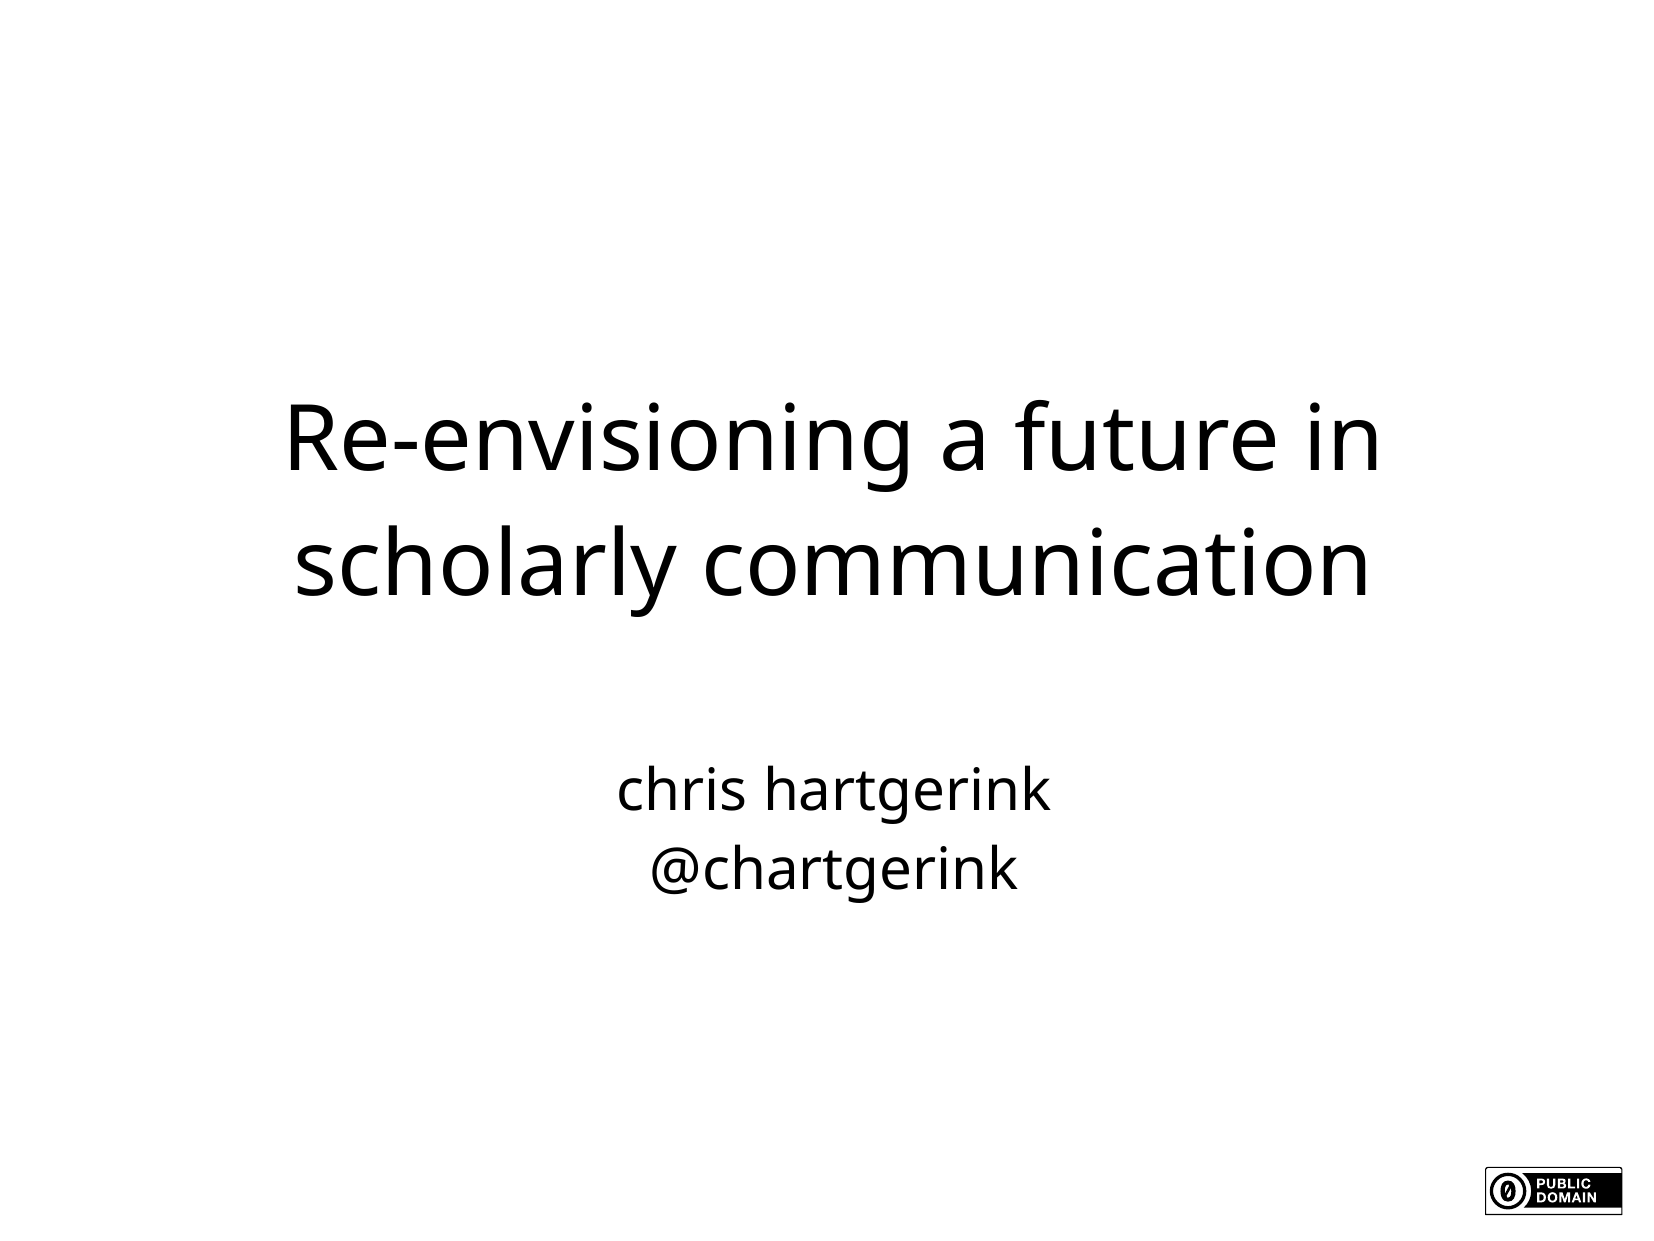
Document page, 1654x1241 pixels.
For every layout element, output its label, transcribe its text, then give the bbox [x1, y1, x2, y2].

title Re-envisioning a future in scholarly communication chris hartgerink @chartgerink [90, 405, 1579, 875]
picture [1485, 1166, 1623, 1216]
